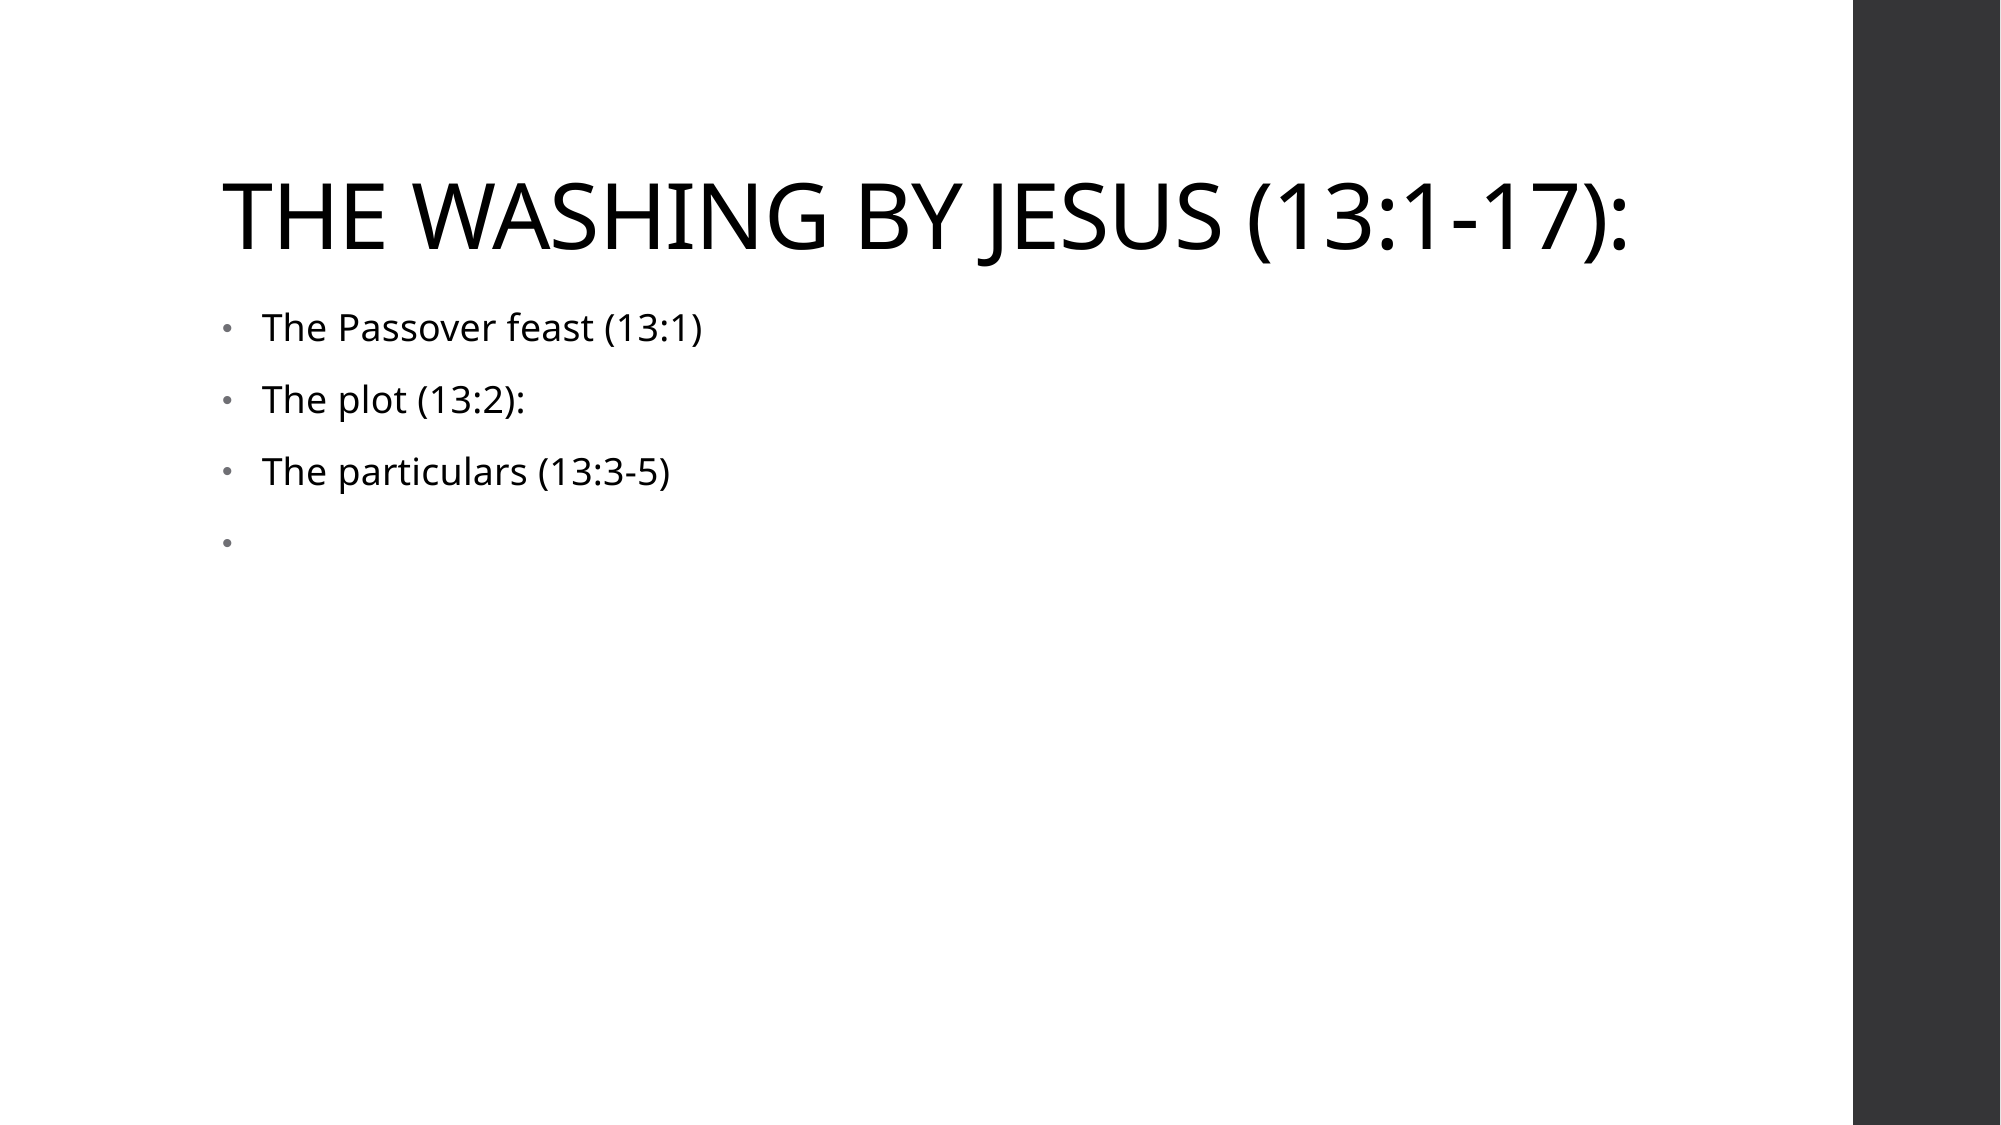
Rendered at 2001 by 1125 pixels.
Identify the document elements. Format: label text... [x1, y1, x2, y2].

title THE WASHING BY JESUS (13:1-17): [206, 60, 1797, 278]
list The Passover feast (13:1) The plot (13:2): The particulars (13:3-5) [206, 299, 1617, 1014]
